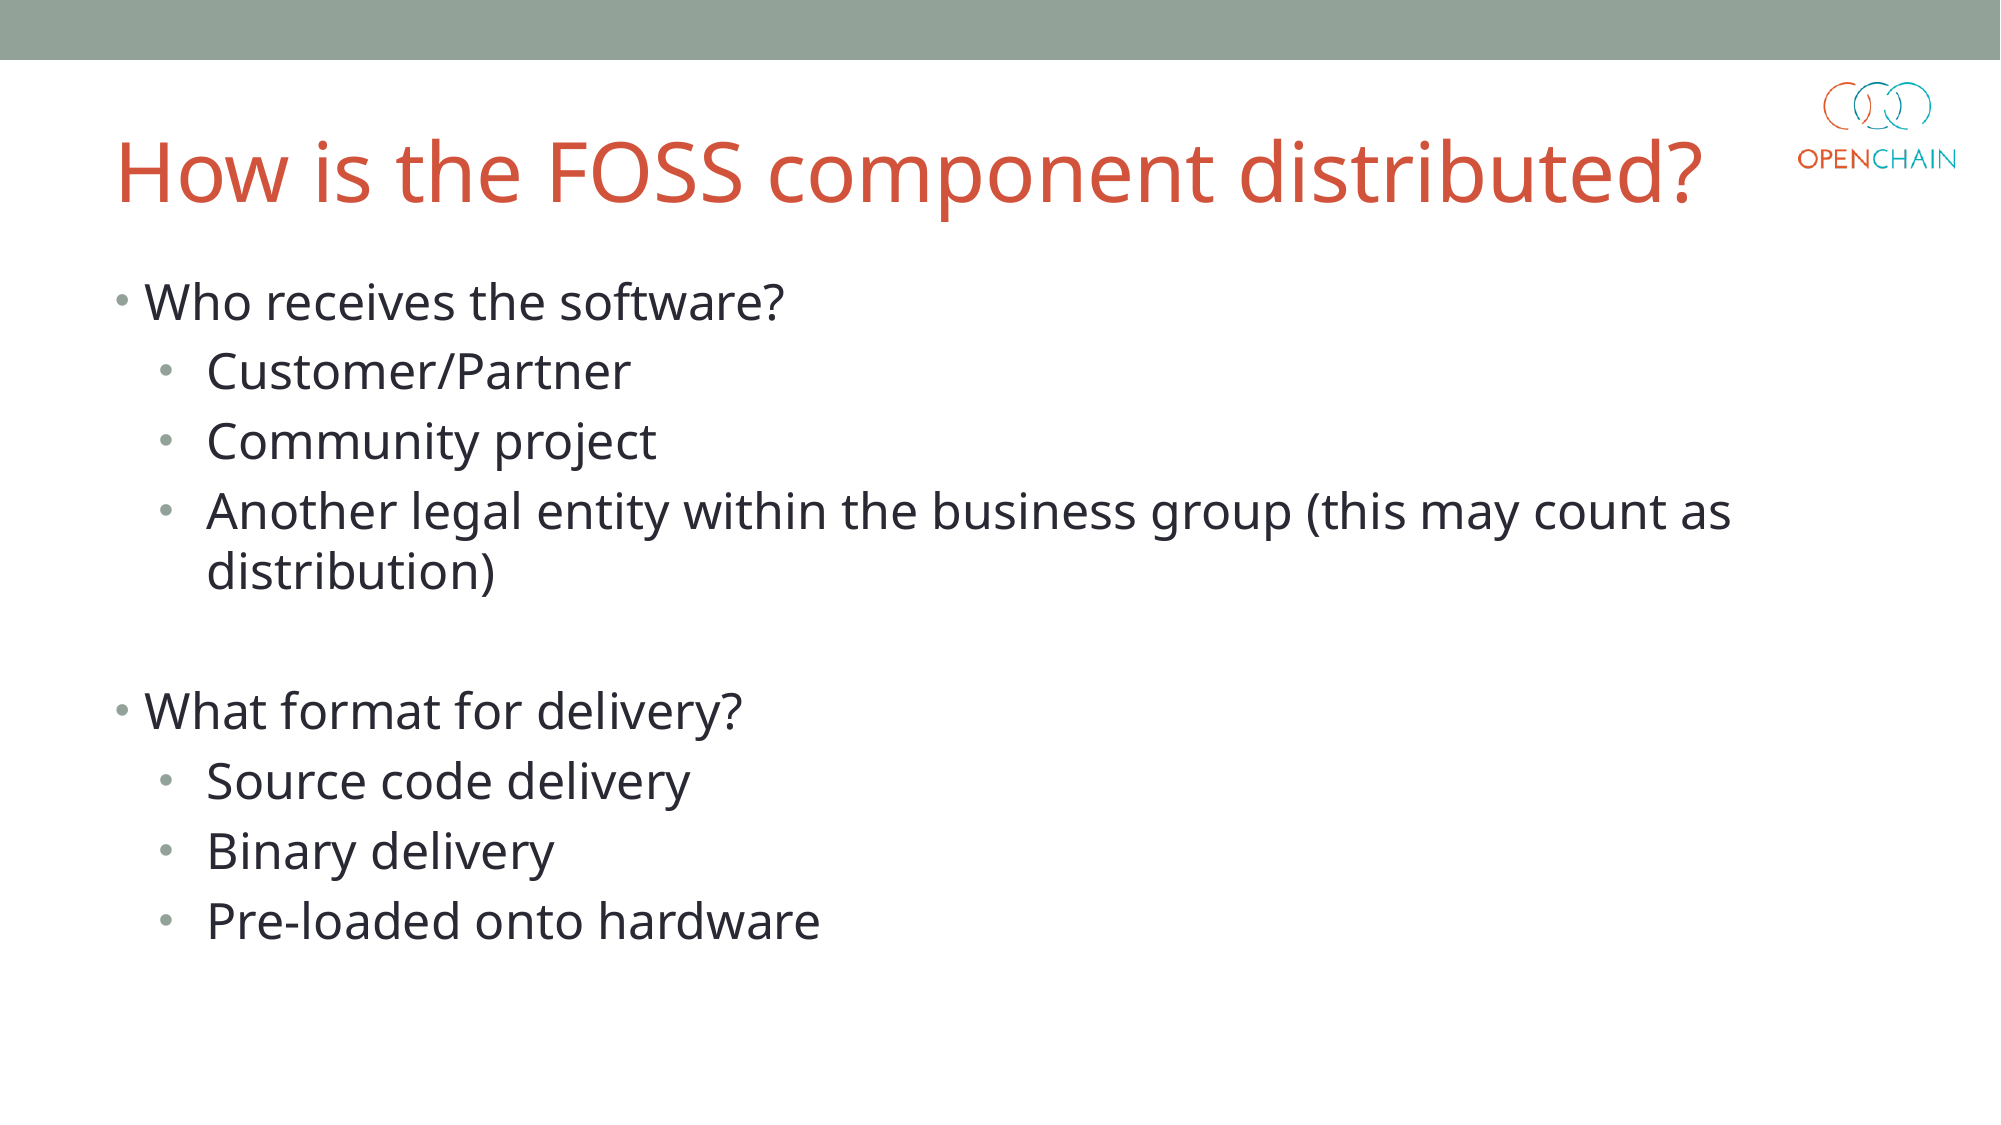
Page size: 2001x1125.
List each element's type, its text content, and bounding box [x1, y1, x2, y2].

text_box Who receives the software? Customer/Partner Community project Another legal entity within the business group (this may count as distribution) What format for delivery? Source code delivery Binary delivery Pre-loaded onto hardware [99, 262, 1900, 1103]
picture [1798, 82, 1955, 169]
text_box How is the FOSS component distributed? [99, 87, 1900, 250]
